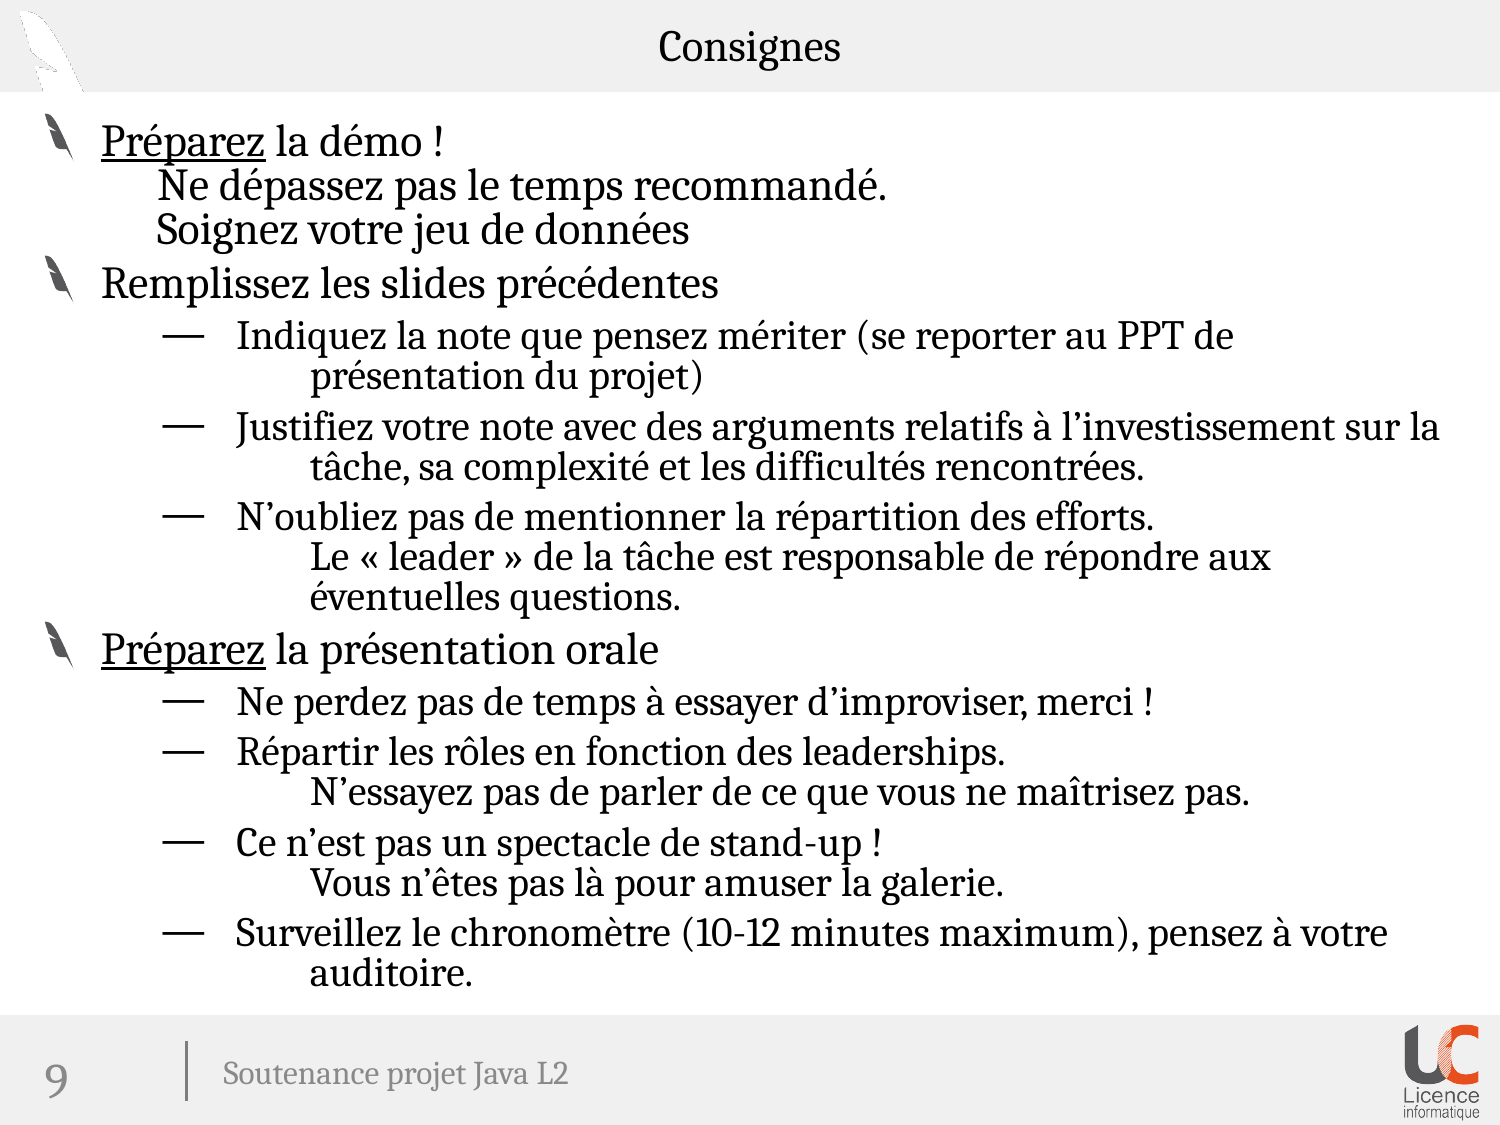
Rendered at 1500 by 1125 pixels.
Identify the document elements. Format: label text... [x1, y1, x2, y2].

picture [1398, 1020, 1484, 1122]
picture [17, 9, 91, 93]
text_box Soutenance projet Java L2 [208, 1041, 1205, 1102]
text_box <numéro> [29, 1041, 160, 1102]
list Préparez la démo ! Ne dépassez pas le temps recommandé. Soignez votre jeu de données Remplissez les slides précédentes Indiquez la note que pensez mériter (se reporter au PPT de présentation du projet) Justifiez votre note avec des arguments relatifs à l’investissement sur la tâche, sa complexité et les difficultés rencontrées. N’oubliez pas de mentionner la répartition des efforts. Le « leader » de la tâche est responsable de répondre aux éventuelles questions. Préparez la présentation orale Ne perdez pas de temps à essayer d’improviser, merci ! Répartir les rôles en fonction des leaderships. N’essayez pas de parler de ce que vous ne maîtrisez pas. Ce n’est pas un spectacle de stand-up ! Vous n’êtes pas là pour amuser la galerie. Surveillez le chronomètre (10-12 minutes maximum), pensez à votre auditoire. [29, 113, 1471, 1012]
title Consignes [75, 9, 1426, 79]
